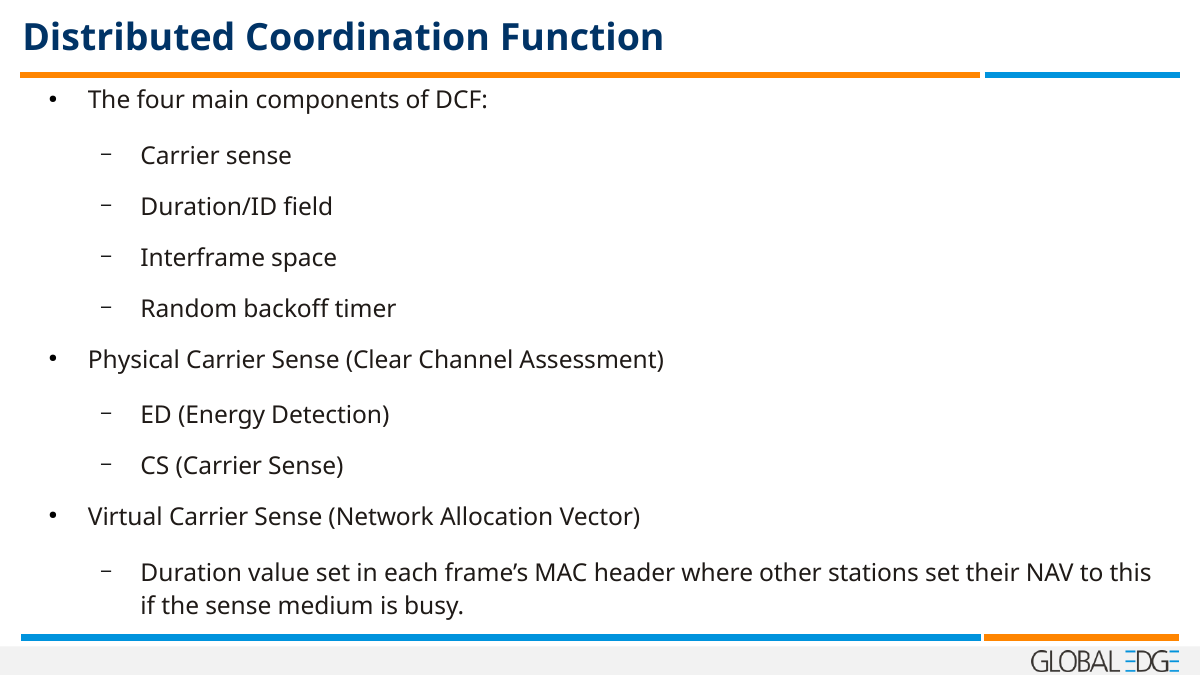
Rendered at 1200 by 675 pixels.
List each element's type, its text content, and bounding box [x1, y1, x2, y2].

title Distributed Coordination Function [12, 9, 1088, 63]
list The four main components of DCF: Carrier sense Duration/ID field Interframe space Random backoff timer Physical Carrier Sense (Clear Channel Assessment) ED (Energy Detection) CS (Carrier Sense) Virtual Carrier Sense (Network Allocation Vector) Duration value set in each frame’s MAC header where other stations set their NAV to this if the sense medium is busy. [35, 82, 1170, 626]
picture [1031, 650, 1179, 672]
